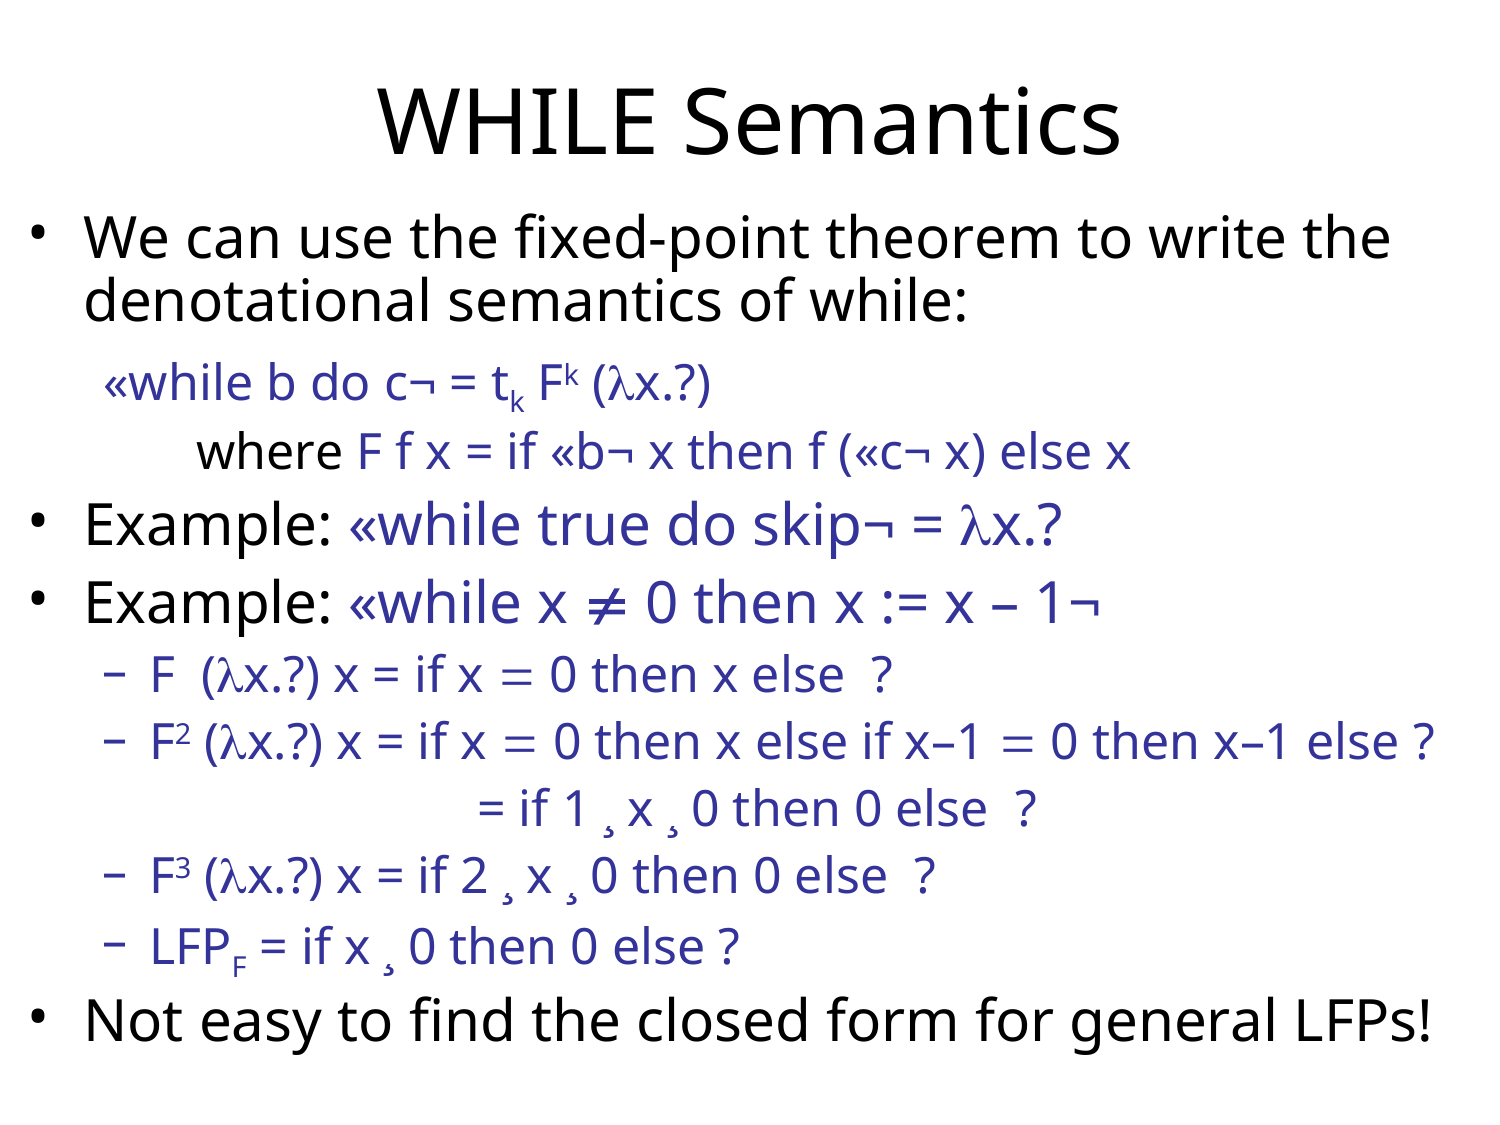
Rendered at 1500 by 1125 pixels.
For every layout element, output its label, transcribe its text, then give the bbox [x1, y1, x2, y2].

list We can use the fixed-point theorem to write the denotational semantics of while: «while b do c¬ = tk Fk (x.?) where F f x = if «b¬ x then f («c¬ x) else x Example: «while true do skip¬ = x.? Example: «while x  0 then x := x – 1¬ F (x.?) x = if x  0 then x else ? F2 (x.?) x = if x  0 then x else if x–1  0 then x–1 else ? = if 1 ¸ x ¸ 0 then 0 else ? F3 (x.?) x = if 2 ¸ x ¸ 0 then 0 else ? LFPF = if x ¸ 0 then 0 else ? Not easy to find the closed form for general LFPs! [12, 200, 1488, 1088]
title WHILE Semantics [75, 24, 1426, 200]
